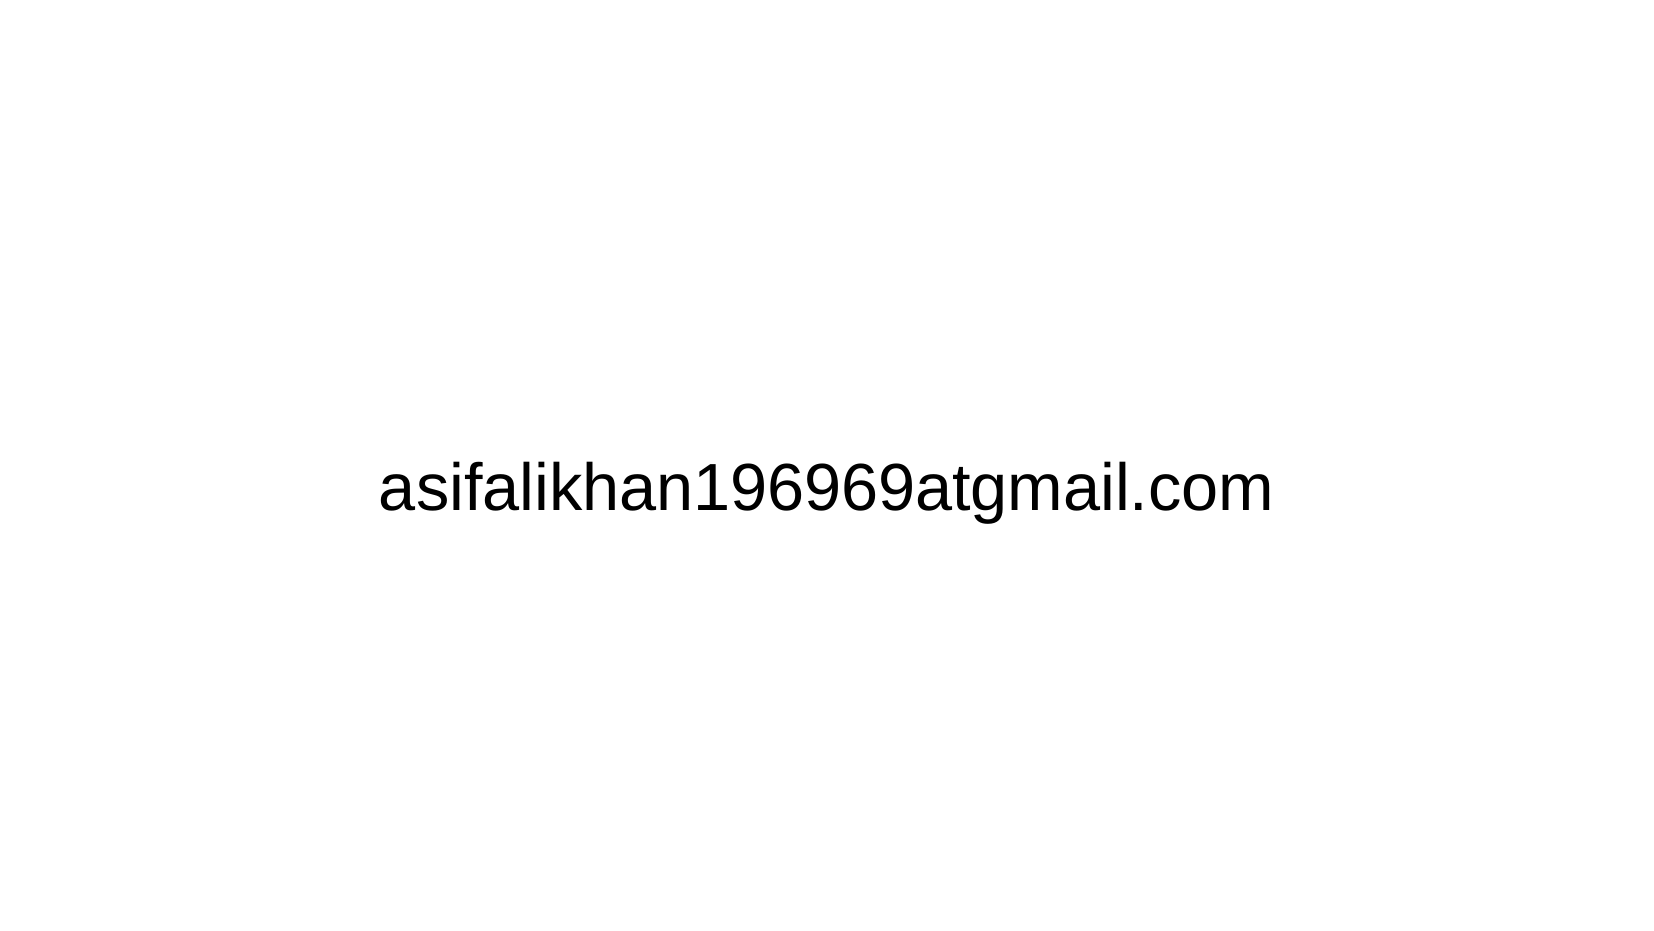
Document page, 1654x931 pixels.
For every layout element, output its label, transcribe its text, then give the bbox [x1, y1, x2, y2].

subtitle asifalikhan196969atgmail.com [82, 217, 1571, 758]
